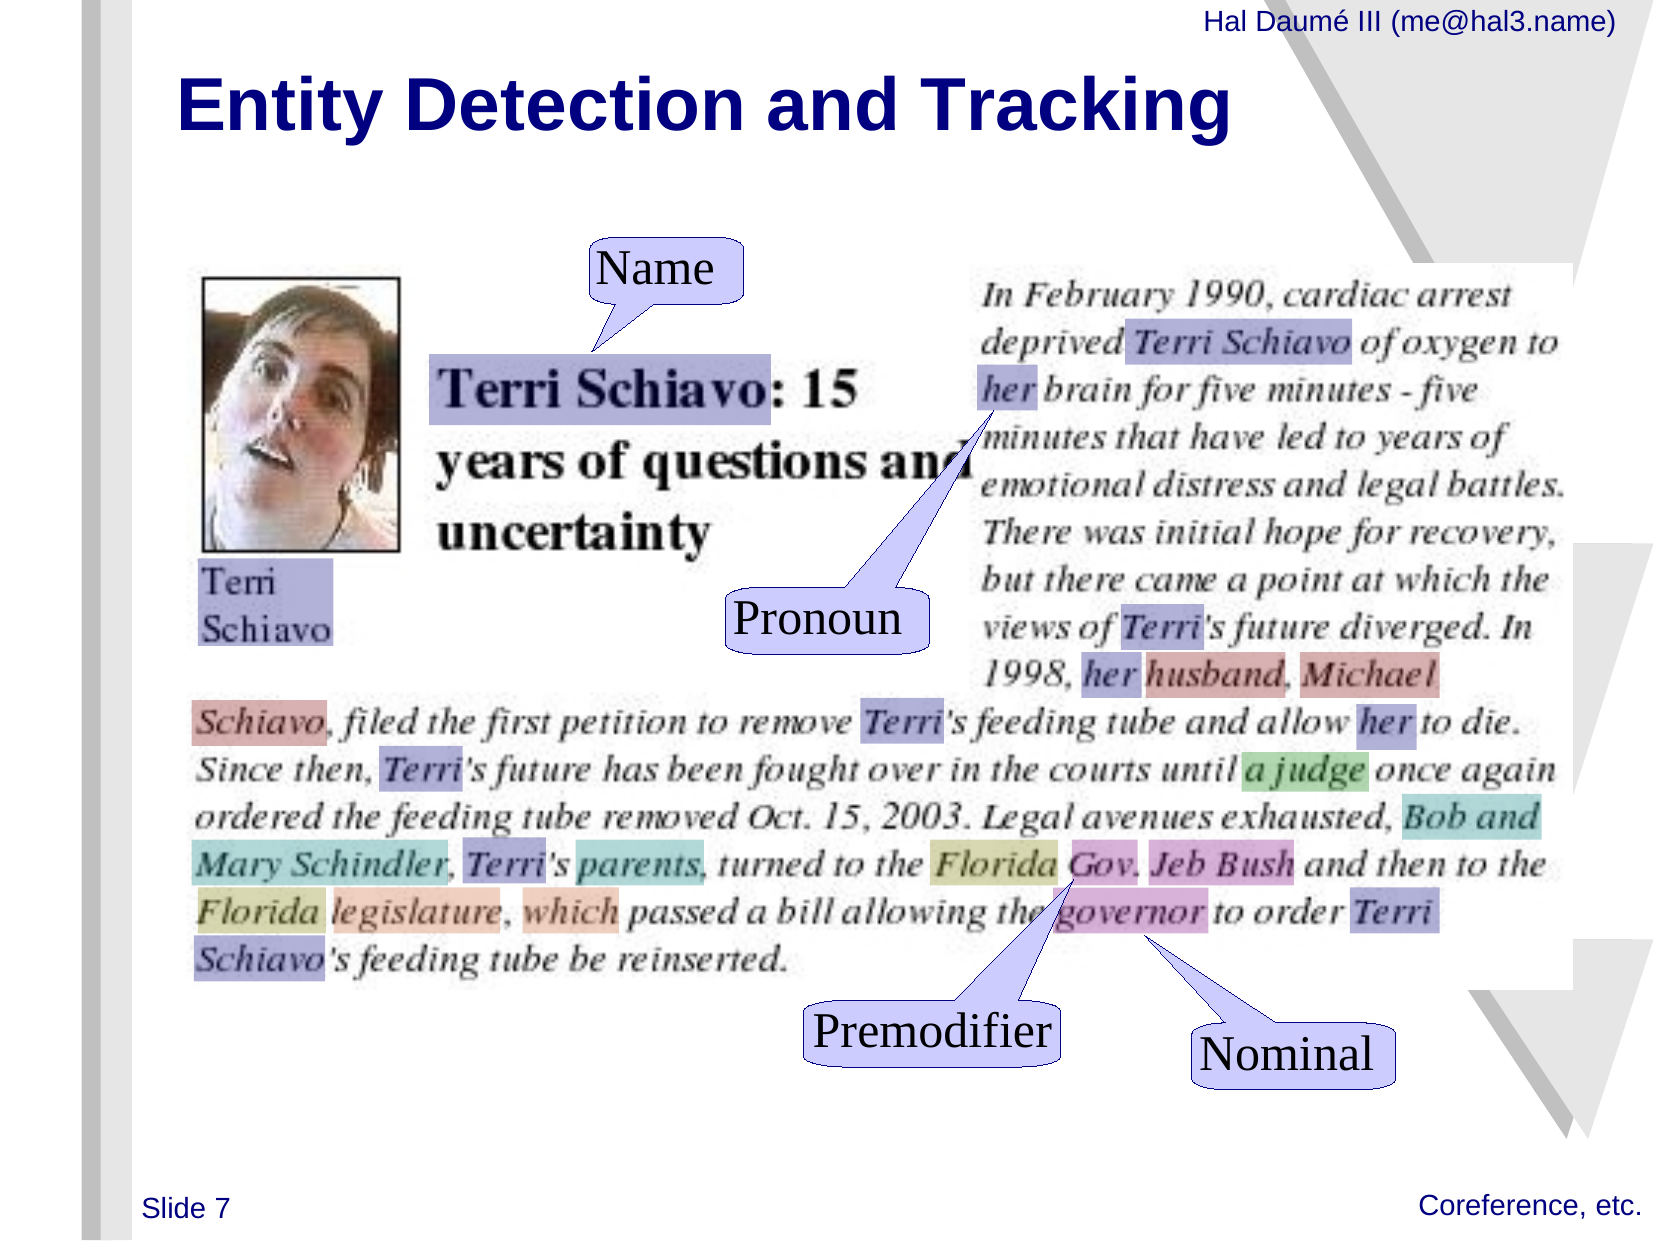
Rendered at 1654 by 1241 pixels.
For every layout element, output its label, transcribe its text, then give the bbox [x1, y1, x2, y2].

text_box [197, 558, 334, 646]
text_box [193, 935, 326, 982]
text_box [1356, 704, 1417, 750]
text_box [1349, 887, 1440, 934]
text_box [197, 887, 326, 934]
text_box [930, 839, 1059, 886]
text_box [191, 700, 328, 746]
text_box [1071, 839, 1138, 886]
text_box Premodifier [803, 879, 1074, 1068]
text_box [575, 839, 704, 886]
text_box [977, 364, 1038, 411]
text_box [1053, 887, 1065, 899]
text_box [1145, 652, 1286, 698]
text_box Pronoun [725, 410, 994, 655]
text_box [1081, 652, 1142, 698]
text_box Nominal [1144, 935, 1396, 1090]
picture [185, 263, 1573, 990]
text_box [1241, 752, 1369, 792]
title Entity Detection and Tracking [176, 44, 1509, 166]
text_box [1120, 604, 1205, 650]
text_box [429, 354, 771, 426]
text_box [379, 745, 463, 792]
text_box [860, 697, 944, 744]
text_box [1148, 839, 1294, 886]
text_box [1402, 793, 1542, 840]
text_box [462, 837, 546, 884]
text_box [522, 887, 619, 934]
text_box [333, 887, 501, 934]
text_box [1299, 652, 1440, 698]
text_box [1053, 887, 1209, 934]
text_box [1125, 318, 1353, 365]
text_box Name [589, 237, 744, 352]
text_box [191, 839, 448, 886]
